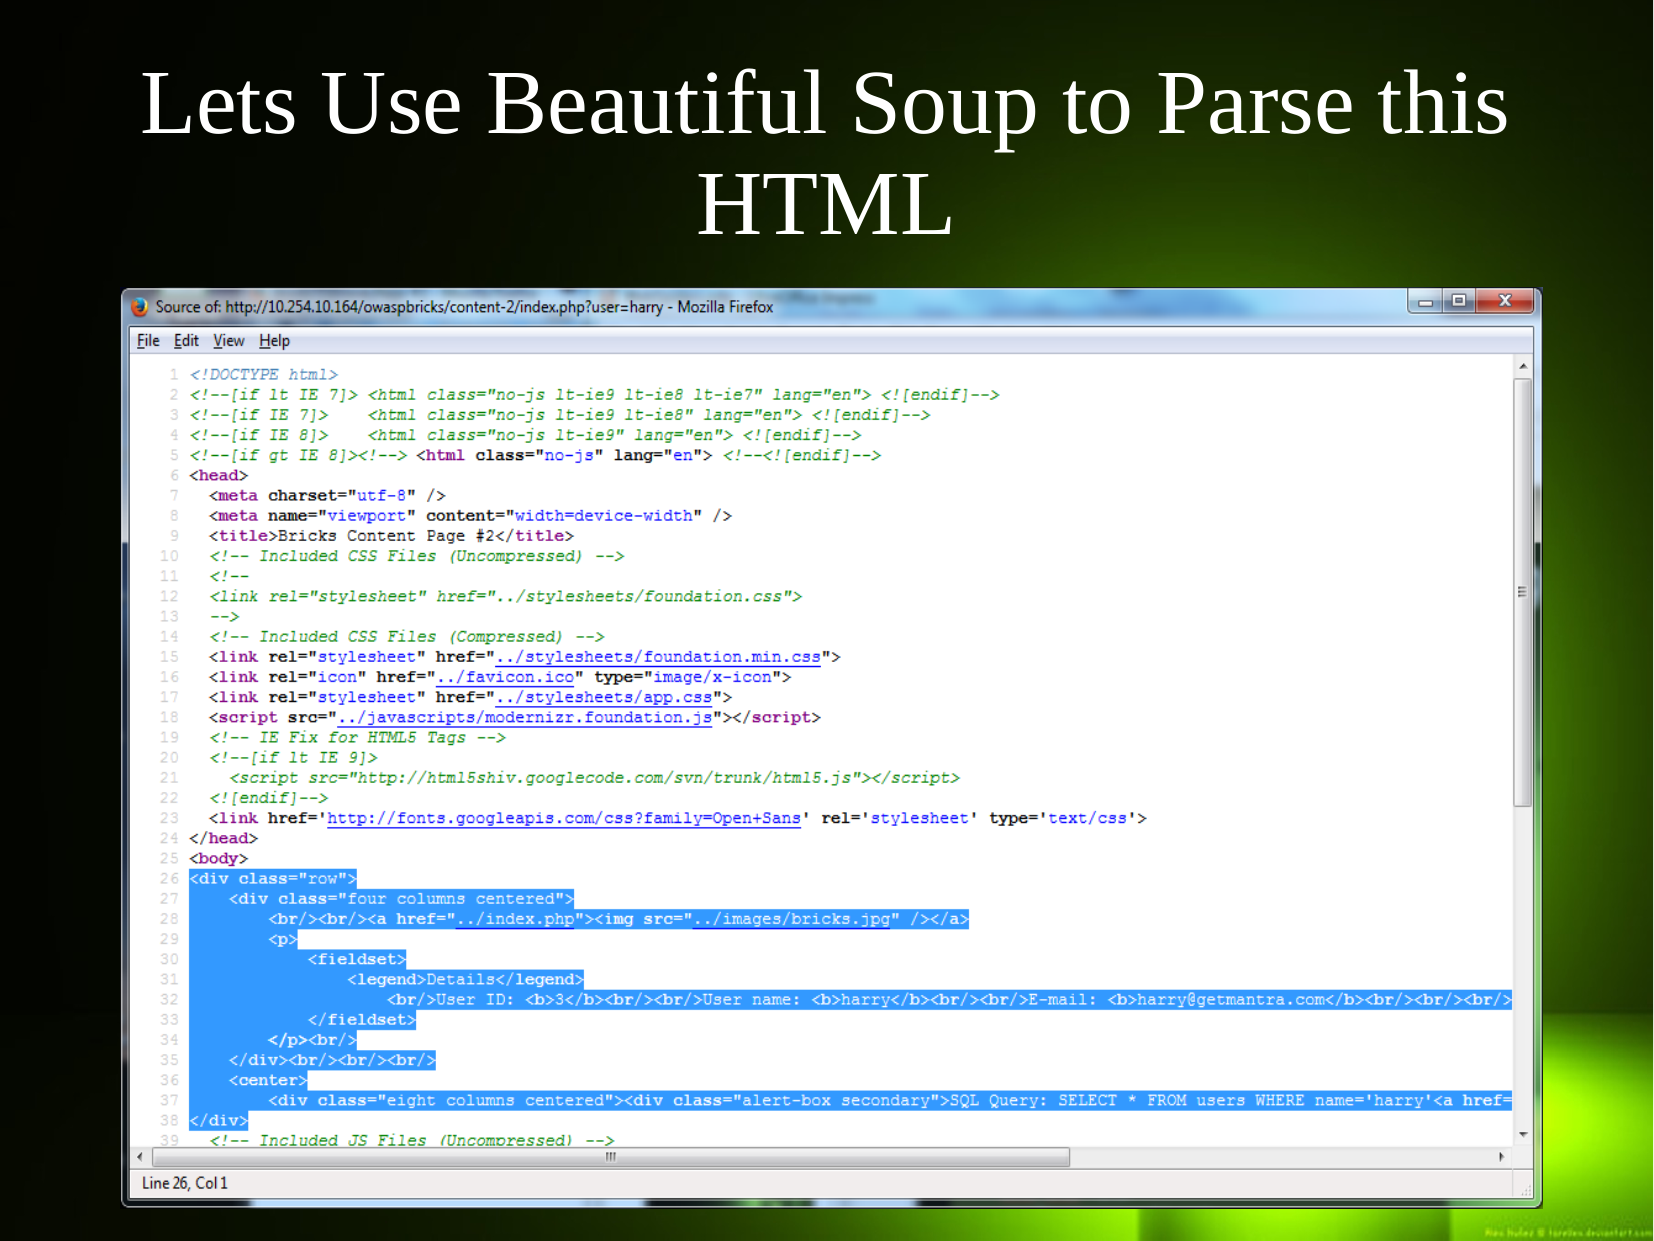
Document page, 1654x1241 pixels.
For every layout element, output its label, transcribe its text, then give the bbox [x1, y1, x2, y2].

picture [0, 0, 1654, 1241]
title Lets Use Beautiful Soup to Parse this HTML [82, 49, 1571, 257]
